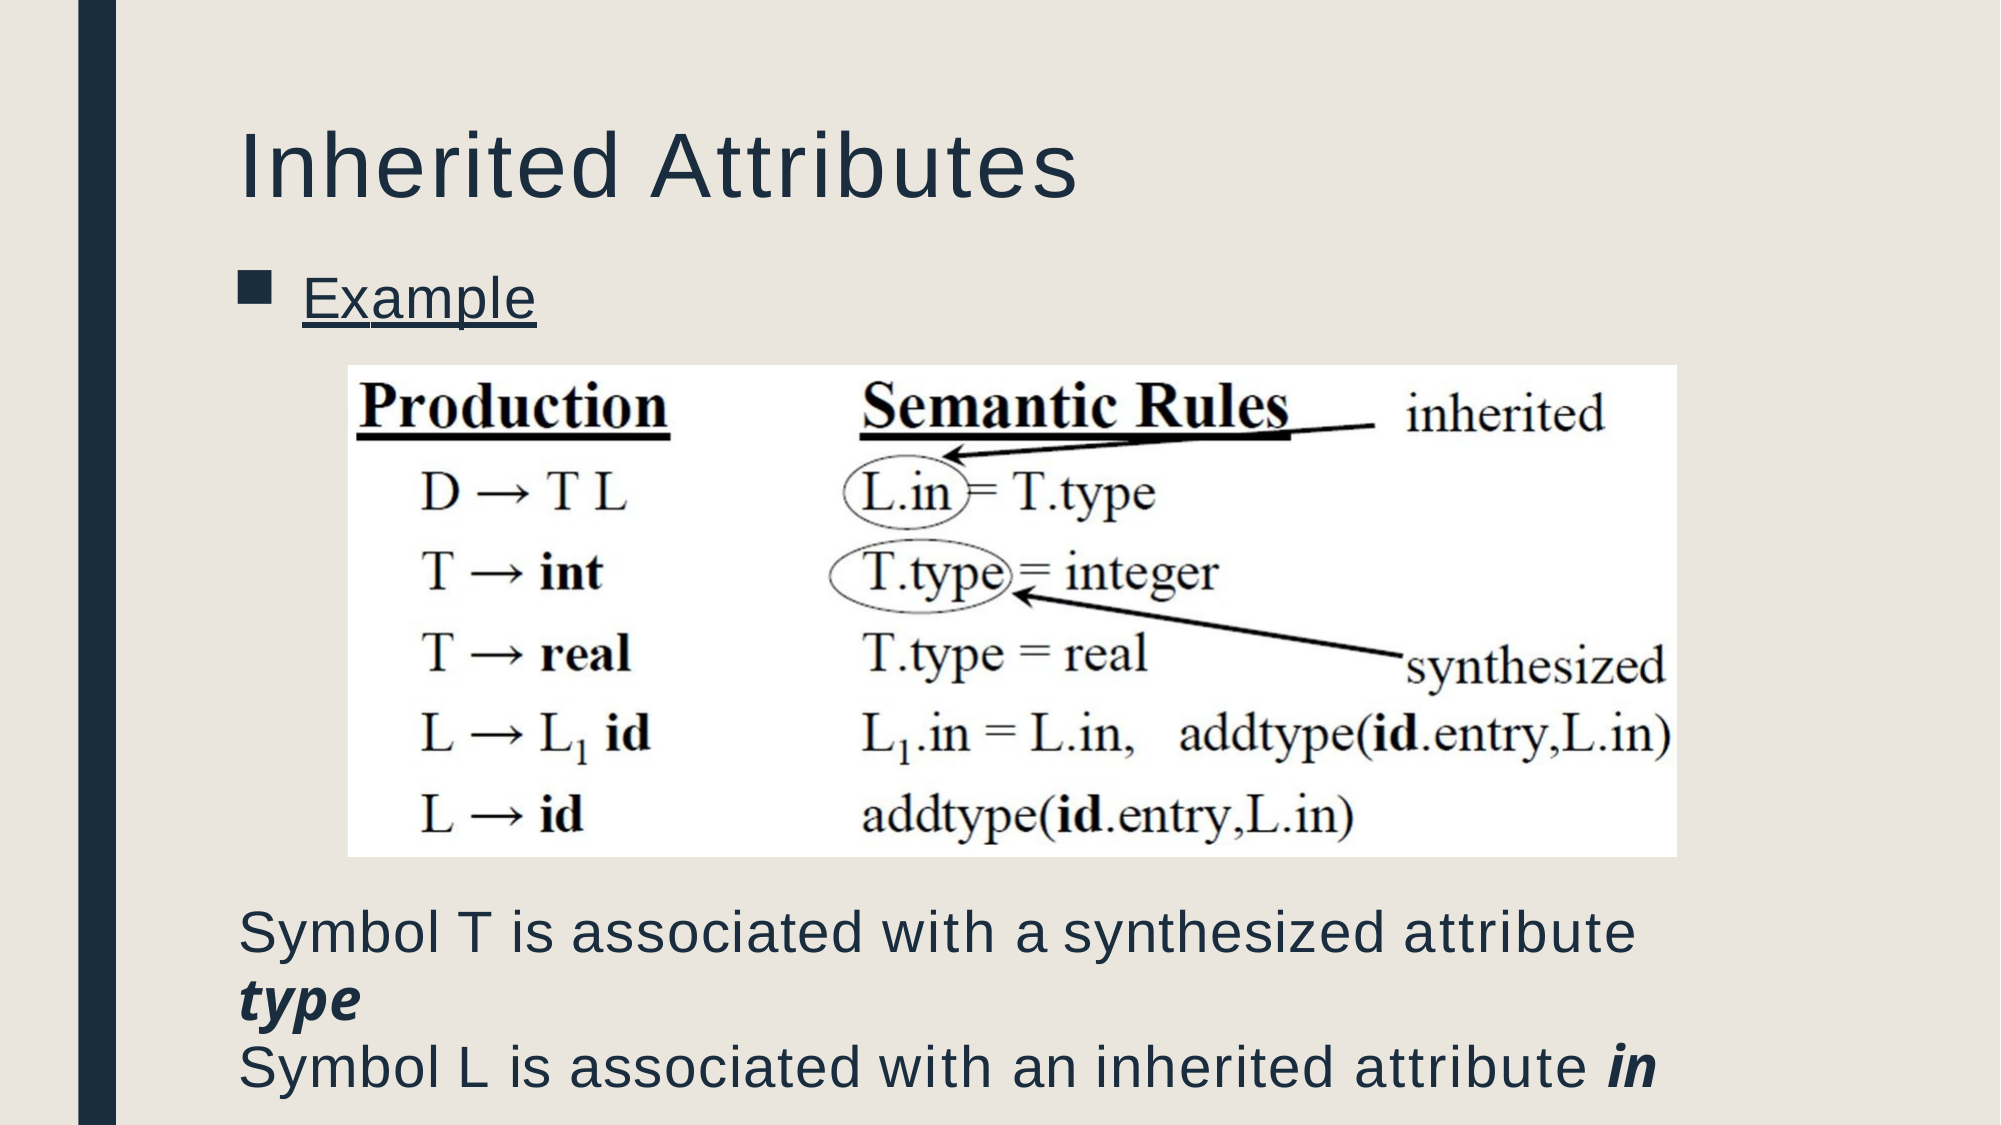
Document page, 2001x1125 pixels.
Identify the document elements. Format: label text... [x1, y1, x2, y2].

text_box Example [230, 258, 538, 331]
text_box Symbol T is associated with a synthesized attribute type Symbol L is associated with an inherited attribute in [236, 893, 1758, 1100]
title Inherited Attributes [236, 103, 1080, 294]
text_box [347, 365, 1677, 858]
